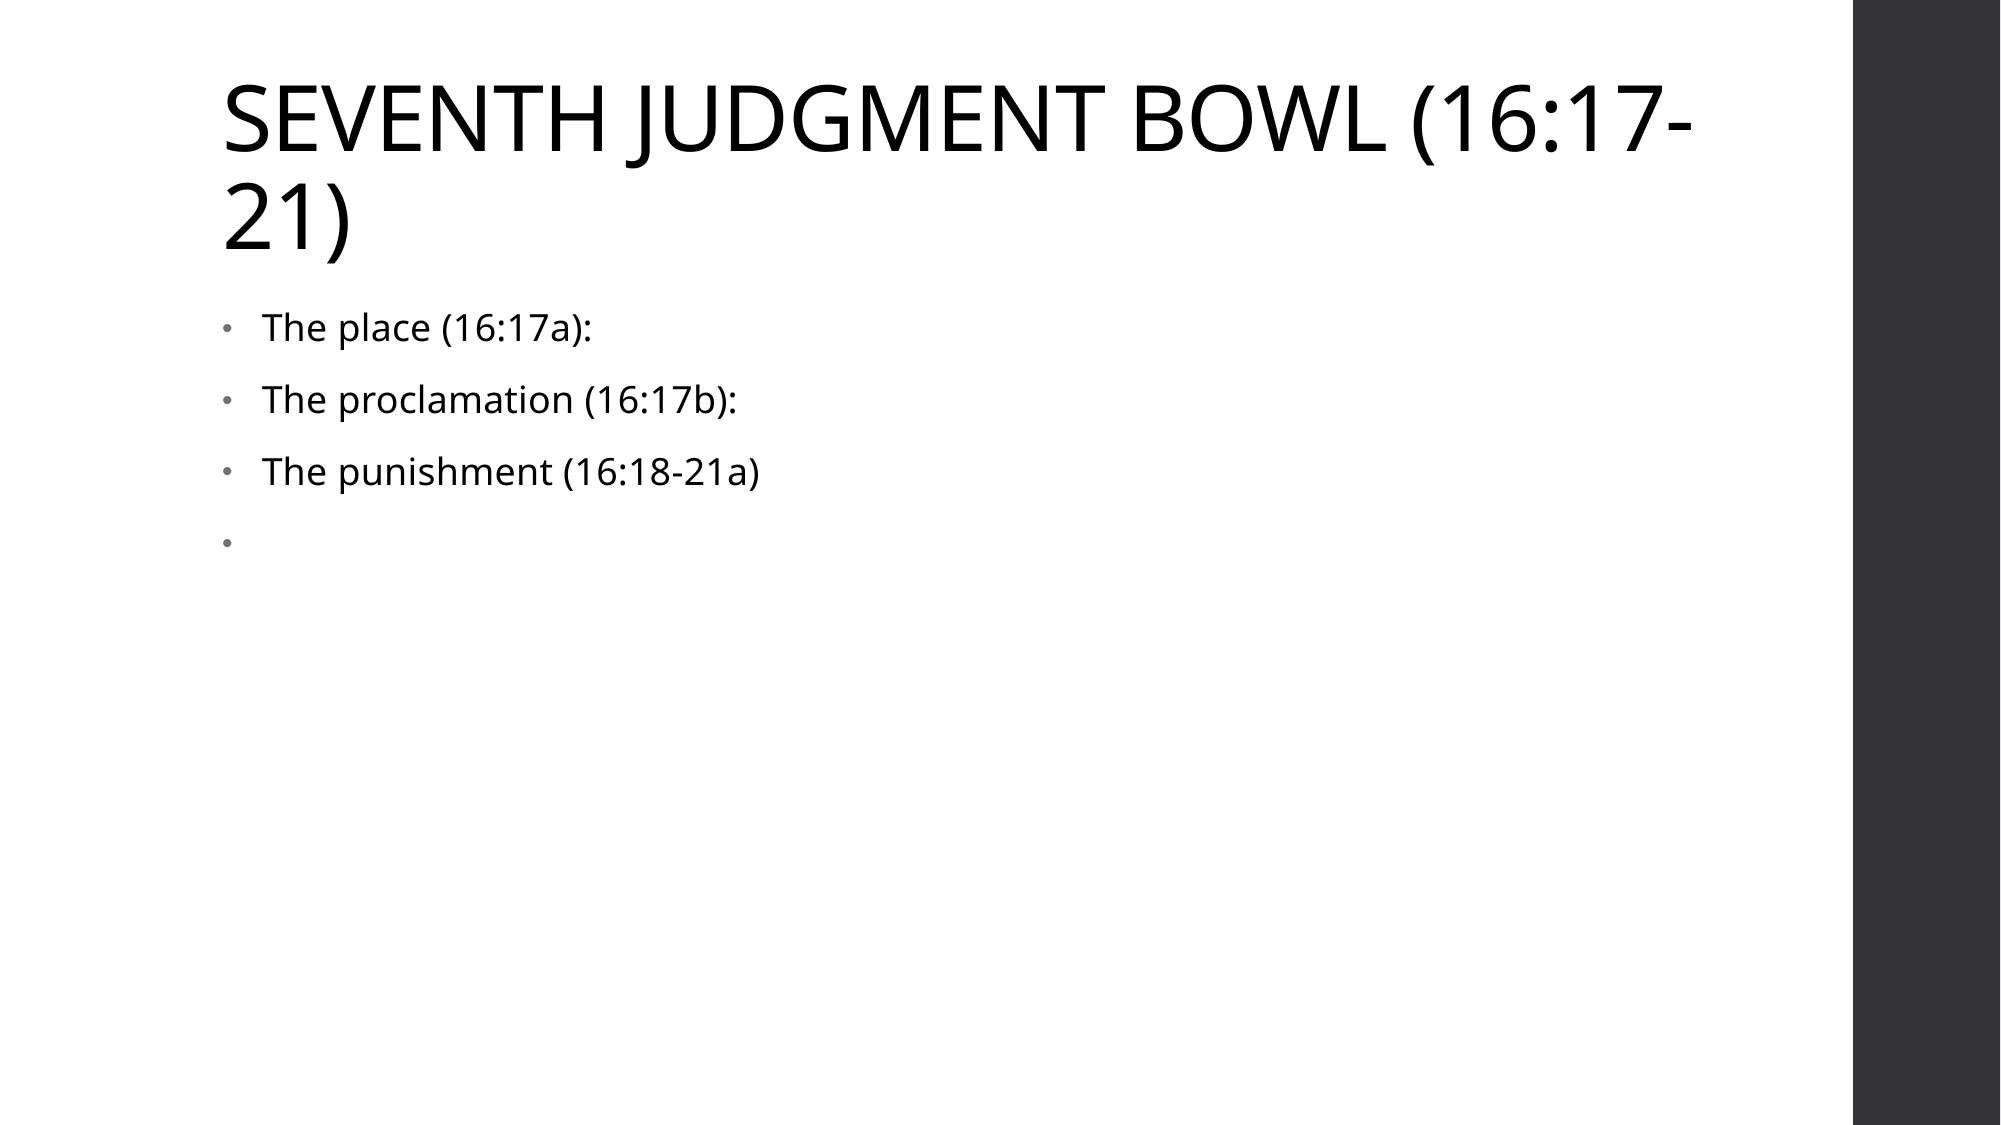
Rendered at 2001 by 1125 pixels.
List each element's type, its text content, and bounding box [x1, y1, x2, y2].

title SEVENTH JUDGMENT BOWL (16:17-21) [206, 60, 1797, 278]
list The place (16:17a): The proclamation (16:17b): The punishment (16:18-21a) [206, 299, 1617, 1014]
